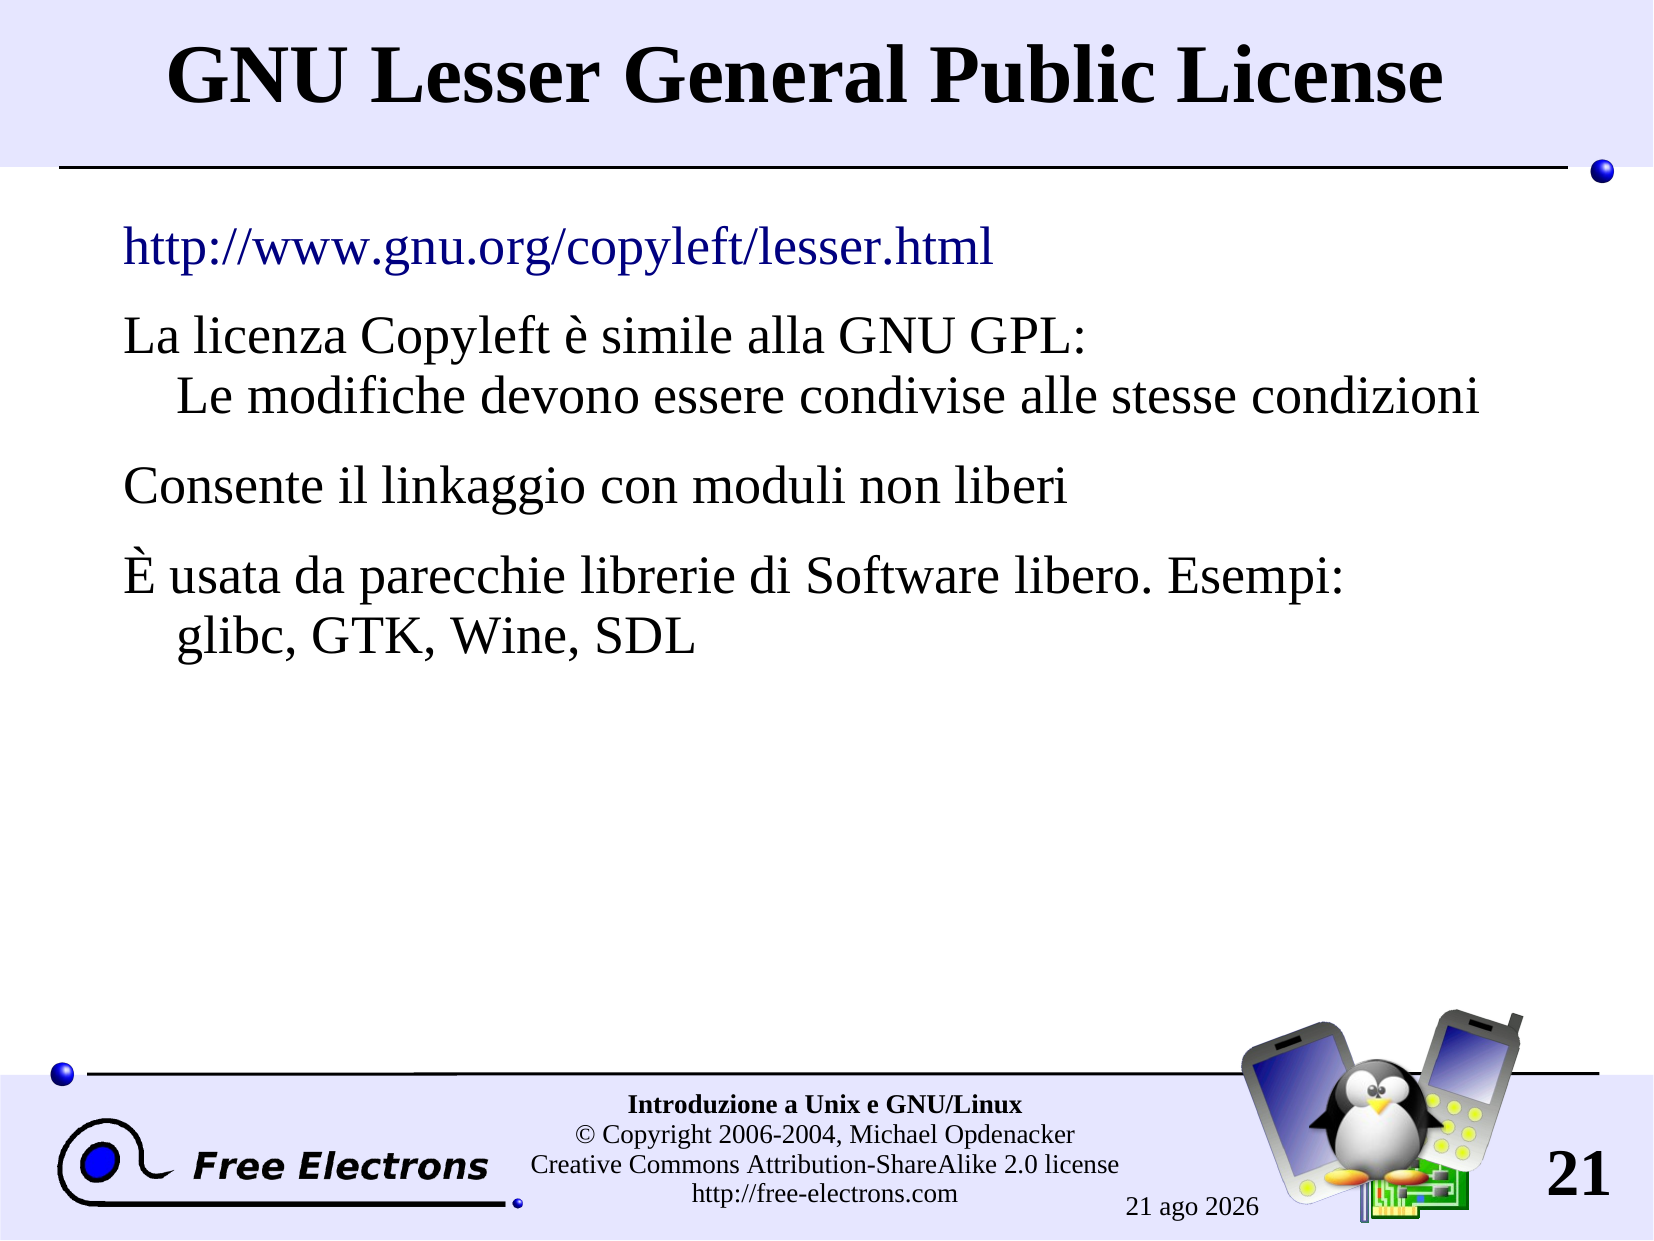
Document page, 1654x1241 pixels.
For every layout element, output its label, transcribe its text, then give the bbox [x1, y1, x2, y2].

title GNU Lesser General Public License [60, 20, 1551, 130]
list http://www.gnu.org/copyleft/lesser.html La licenza Copyleft è simile alla GNU GPL: Le modifiche devono essere condivise alle stesse condizioni Consente il linkaggio con moduli non liberi È usata da parecchie librerie di Software libero. Esempi: glibc, GTK, Wine, SDL [105, 216, 1518, 1066]
picture [1231, 1007, 1538, 1241]
picture [50, 1107, 527, 1216]
